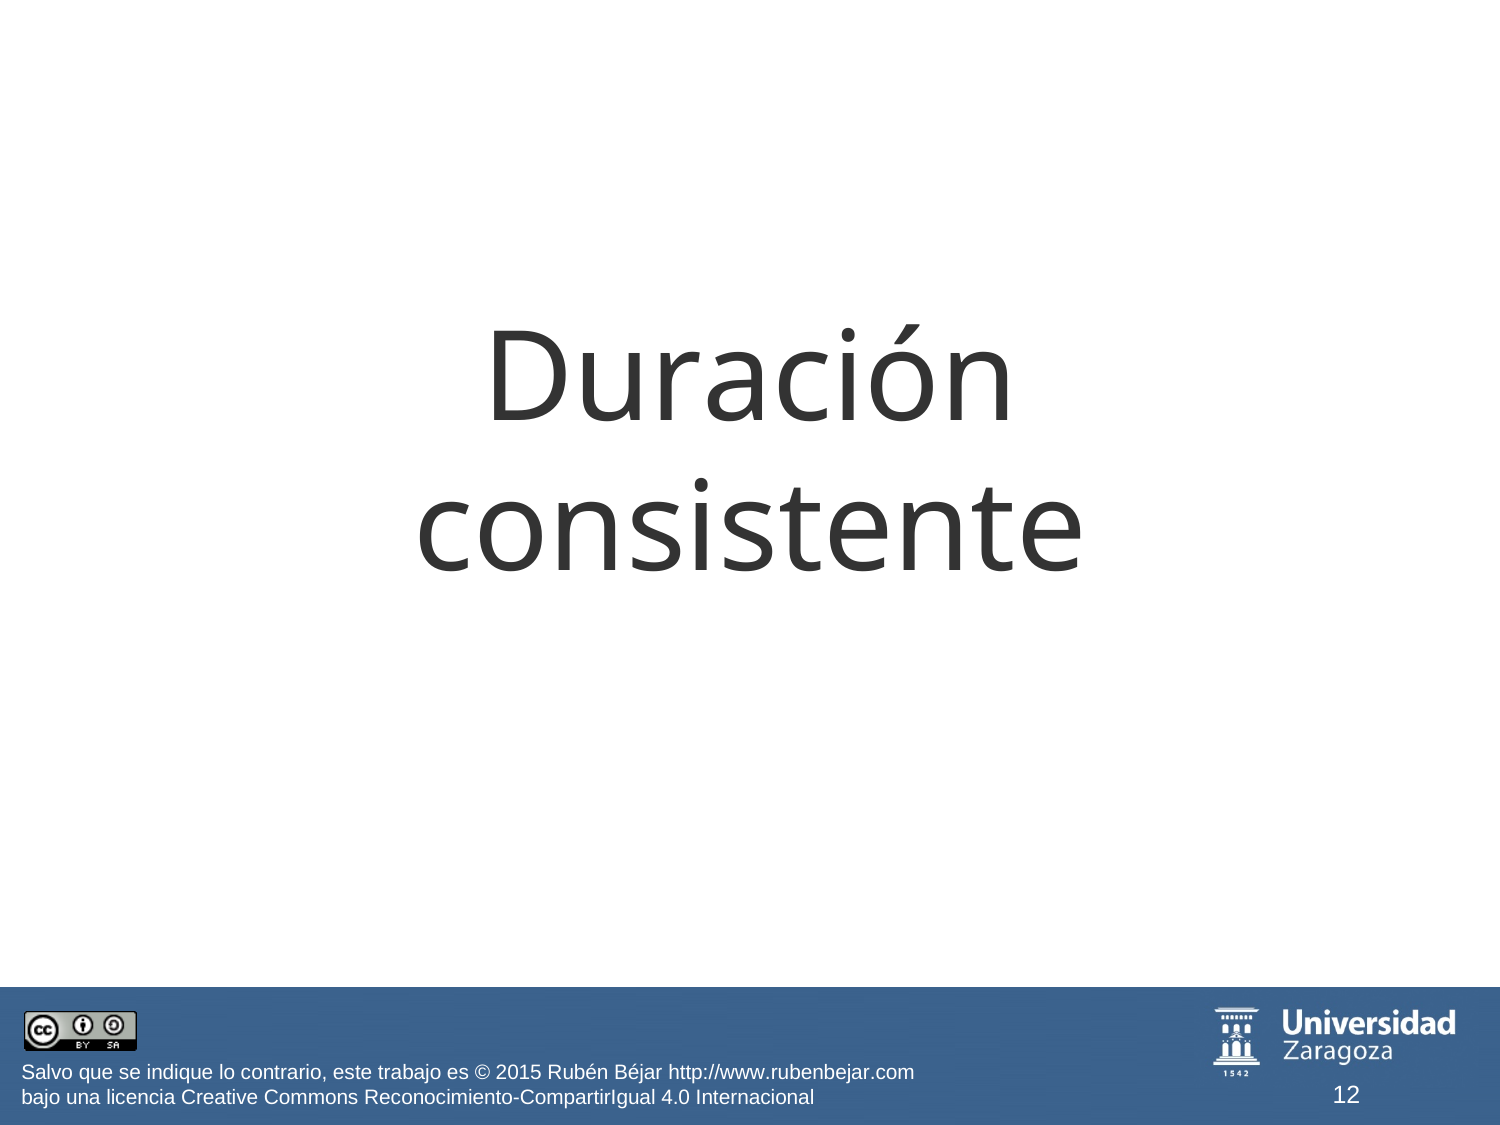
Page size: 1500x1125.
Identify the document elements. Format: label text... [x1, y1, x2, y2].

picture [0, 987, 1500, 1125]
text_box Duración consistente [169, 307, 1331, 585]
